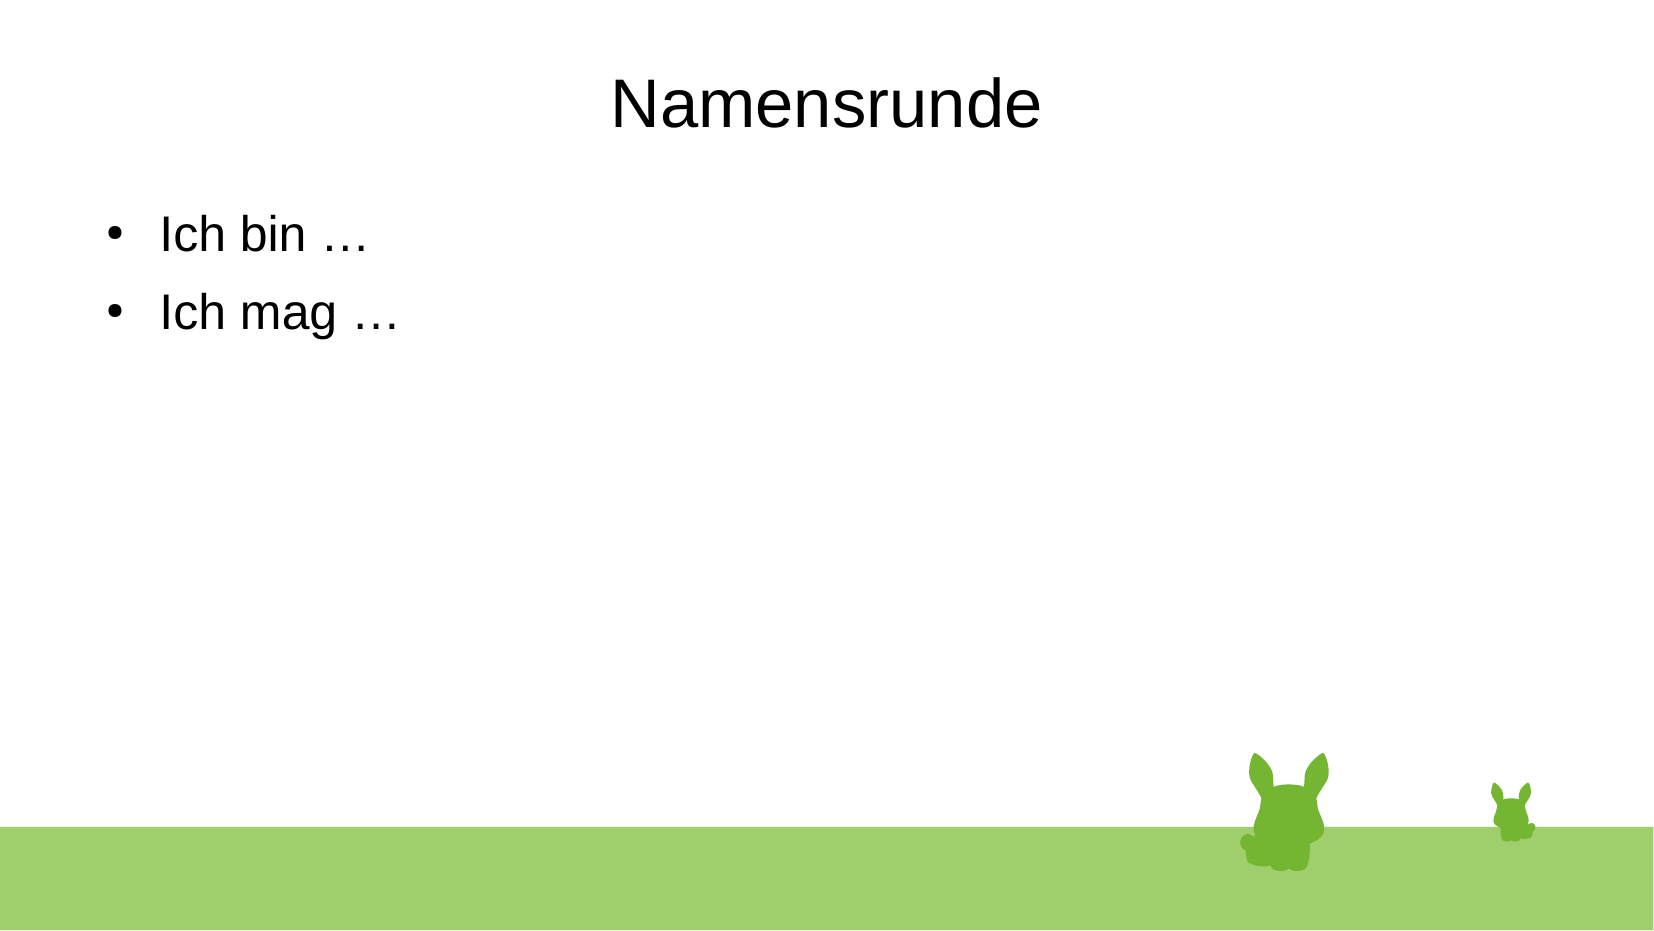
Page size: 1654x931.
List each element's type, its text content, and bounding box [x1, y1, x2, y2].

title Namensrunde [88, 29, 1565, 178]
list Ich bin … Ich mag … [88, 206, 1565, 739]
